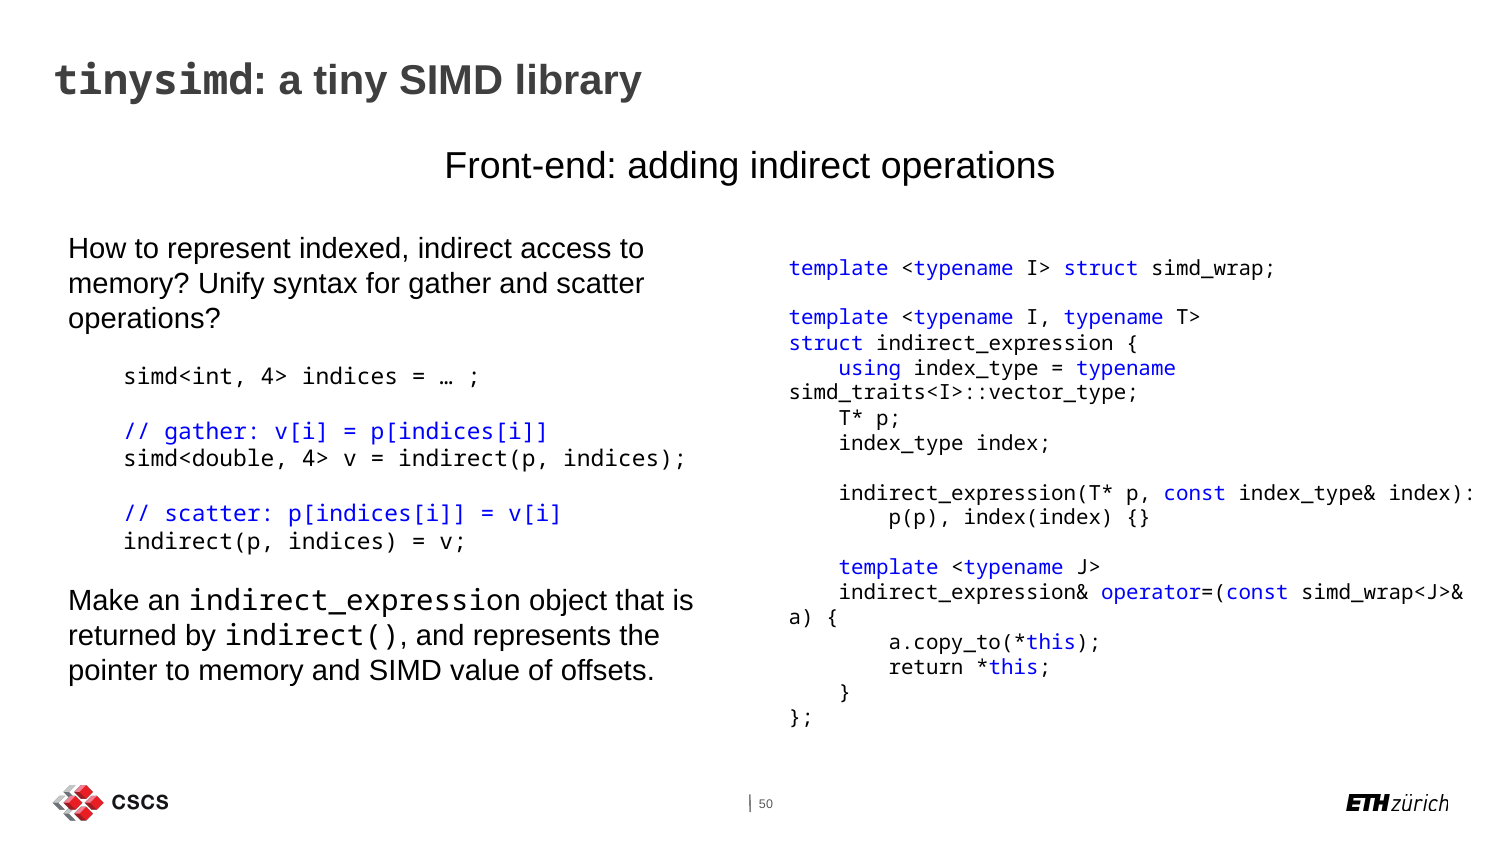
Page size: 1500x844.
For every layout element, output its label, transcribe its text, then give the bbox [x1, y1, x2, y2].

picture [43, 775, 177, 830]
picture [1346, 794, 1448, 811]
list Front-end: adding indirect operations [53, 133, 1447, 767]
text_box template <typename I> struct simd_wrap; template <typename I, typename T> struct indirect_expression { using index_type = typename simd_traits<I>::vector_type; T* p; index_type index; indirect_expression(T* p, const index_type& index): p(p), index(index) {} template <typename J> indirect_expression& operator=(const simd_wrap<J>& a) { a.copy_to(*this); return *this; } }; [773, 214, 1500, 767]
title tinysimd: a tiny SIMD library [53, 5, 1447, 112]
slide_number <number> [750, 794, 798, 813]
text_box How to represent indexed, indirect access to memory? Unify syntax for gather and scatter operations? simd<int, 4> indices = … ; // gather: v[i] = p[indices[i]] simd<double, 4> v = indirect(p, indices); // scatter: p[indices[i]] = v[i] indirect(p, indices) = v; Make an indirect_expression object that is returned by indirect(), and represents the pointer to memory and SIMD value of offsets. [53, 214, 727, 767]
